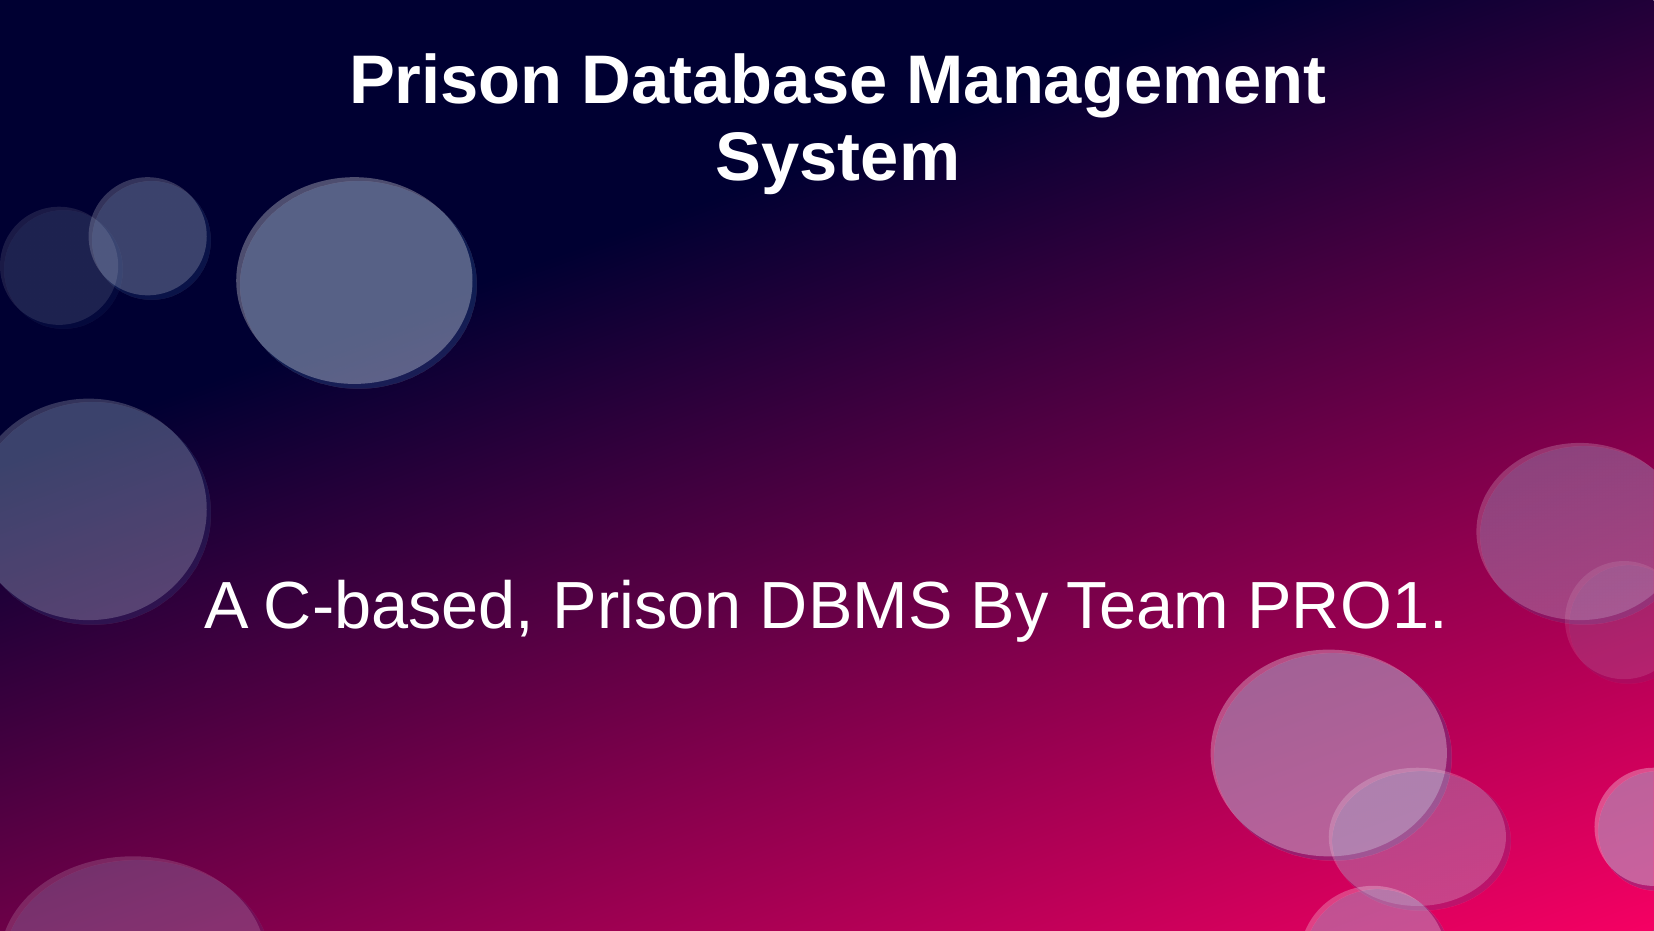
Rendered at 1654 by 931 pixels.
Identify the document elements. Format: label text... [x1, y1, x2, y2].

subtitle A C-based, Prison DBMS By Team PRO1. [88, 428, 1565, 783]
title Prison Database Management System [262, 41, 1415, 195]
